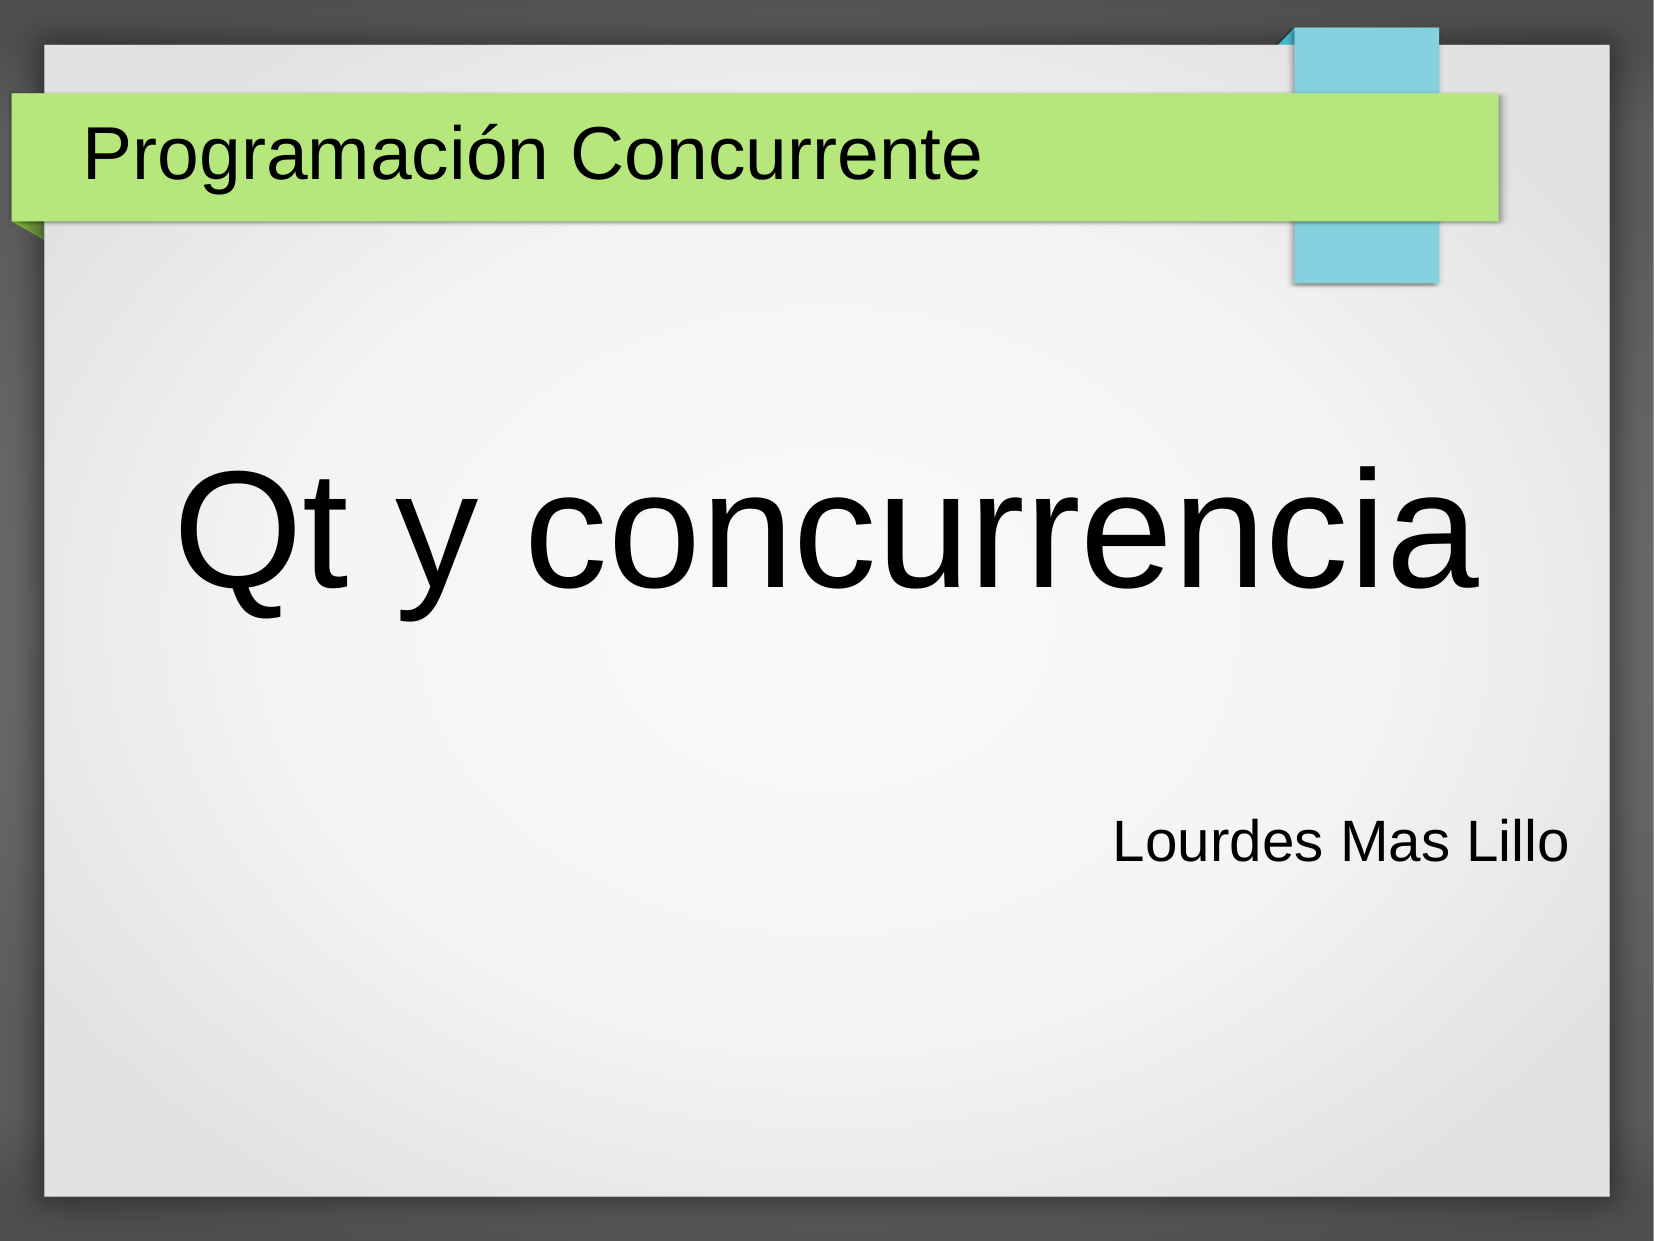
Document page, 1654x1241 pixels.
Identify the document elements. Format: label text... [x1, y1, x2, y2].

picture [0, 0, 1654, 1241]
title Programación Concurrente [82, 94, 1264, 213]
subtitle Qt y concurrencia Lourdes Mas Lillo [82, 295, 1571, 1015]
